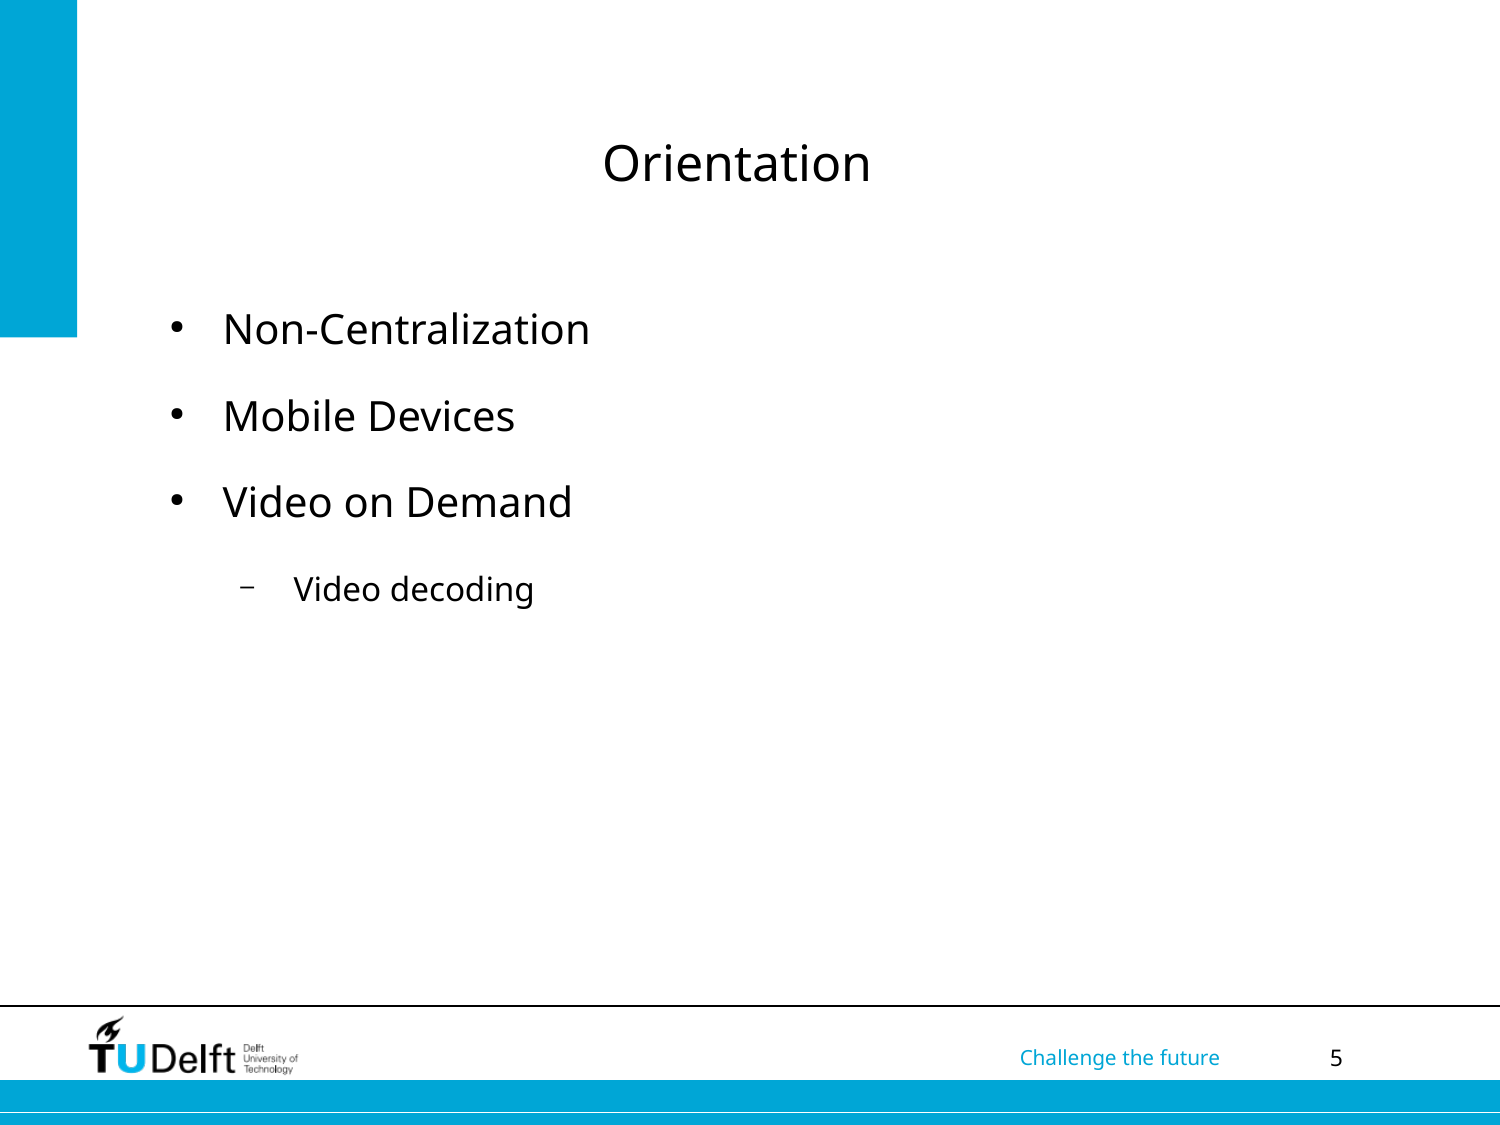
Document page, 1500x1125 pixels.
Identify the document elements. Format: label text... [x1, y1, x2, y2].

list Non-Centralization Mobile Devices Video on Demand Video decoding [151, 299, 1323, 876]
title Orientation [150, 75, 1325, 250]
